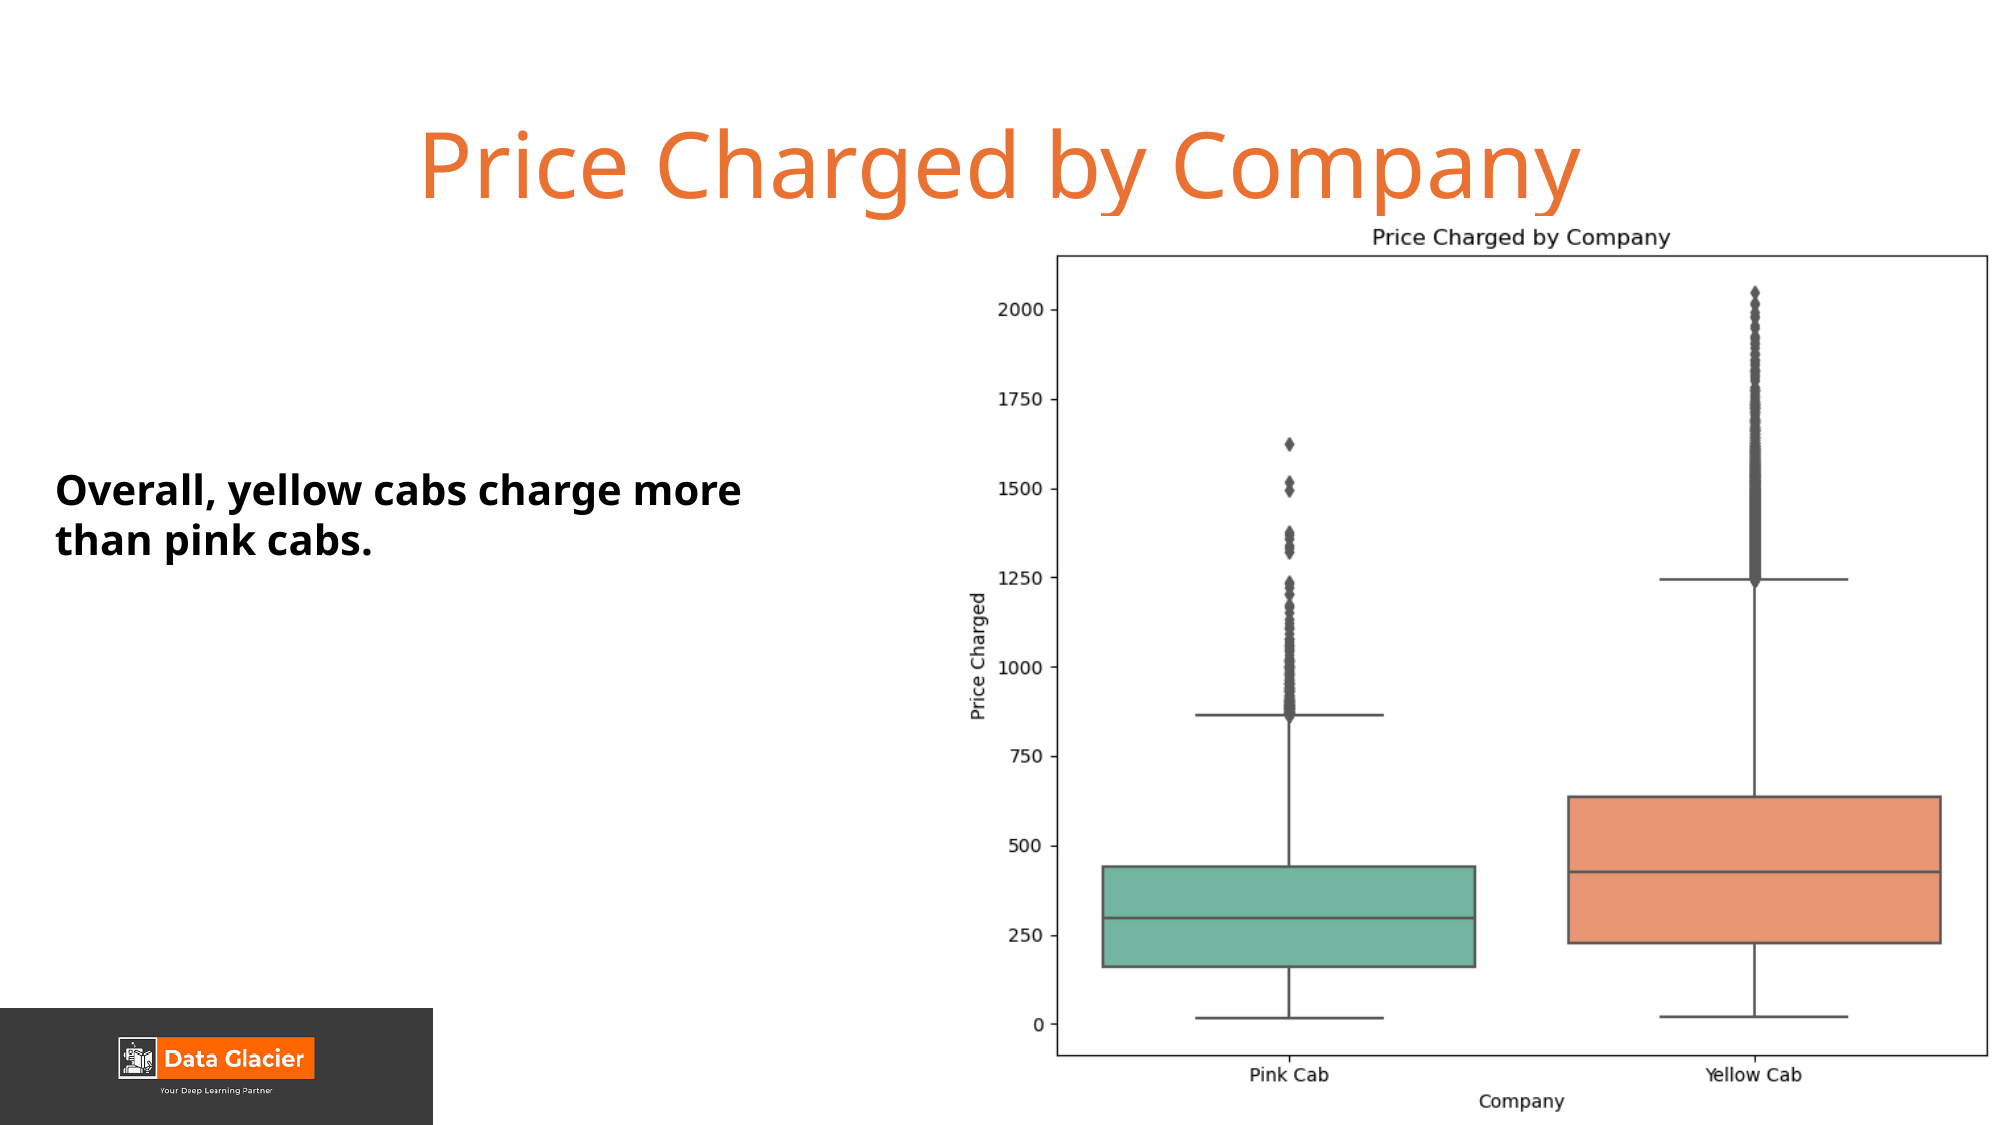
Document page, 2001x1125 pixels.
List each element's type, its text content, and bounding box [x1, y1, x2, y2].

picture [958, 216, 2000, 1125]
text_box Overall, yellow cabs charge more than pink cabs. [39, 456, 858, 619]
picture [0, 1008, 433, 1125]
title Price Charged by Company [137, 59, 1863, 278]
